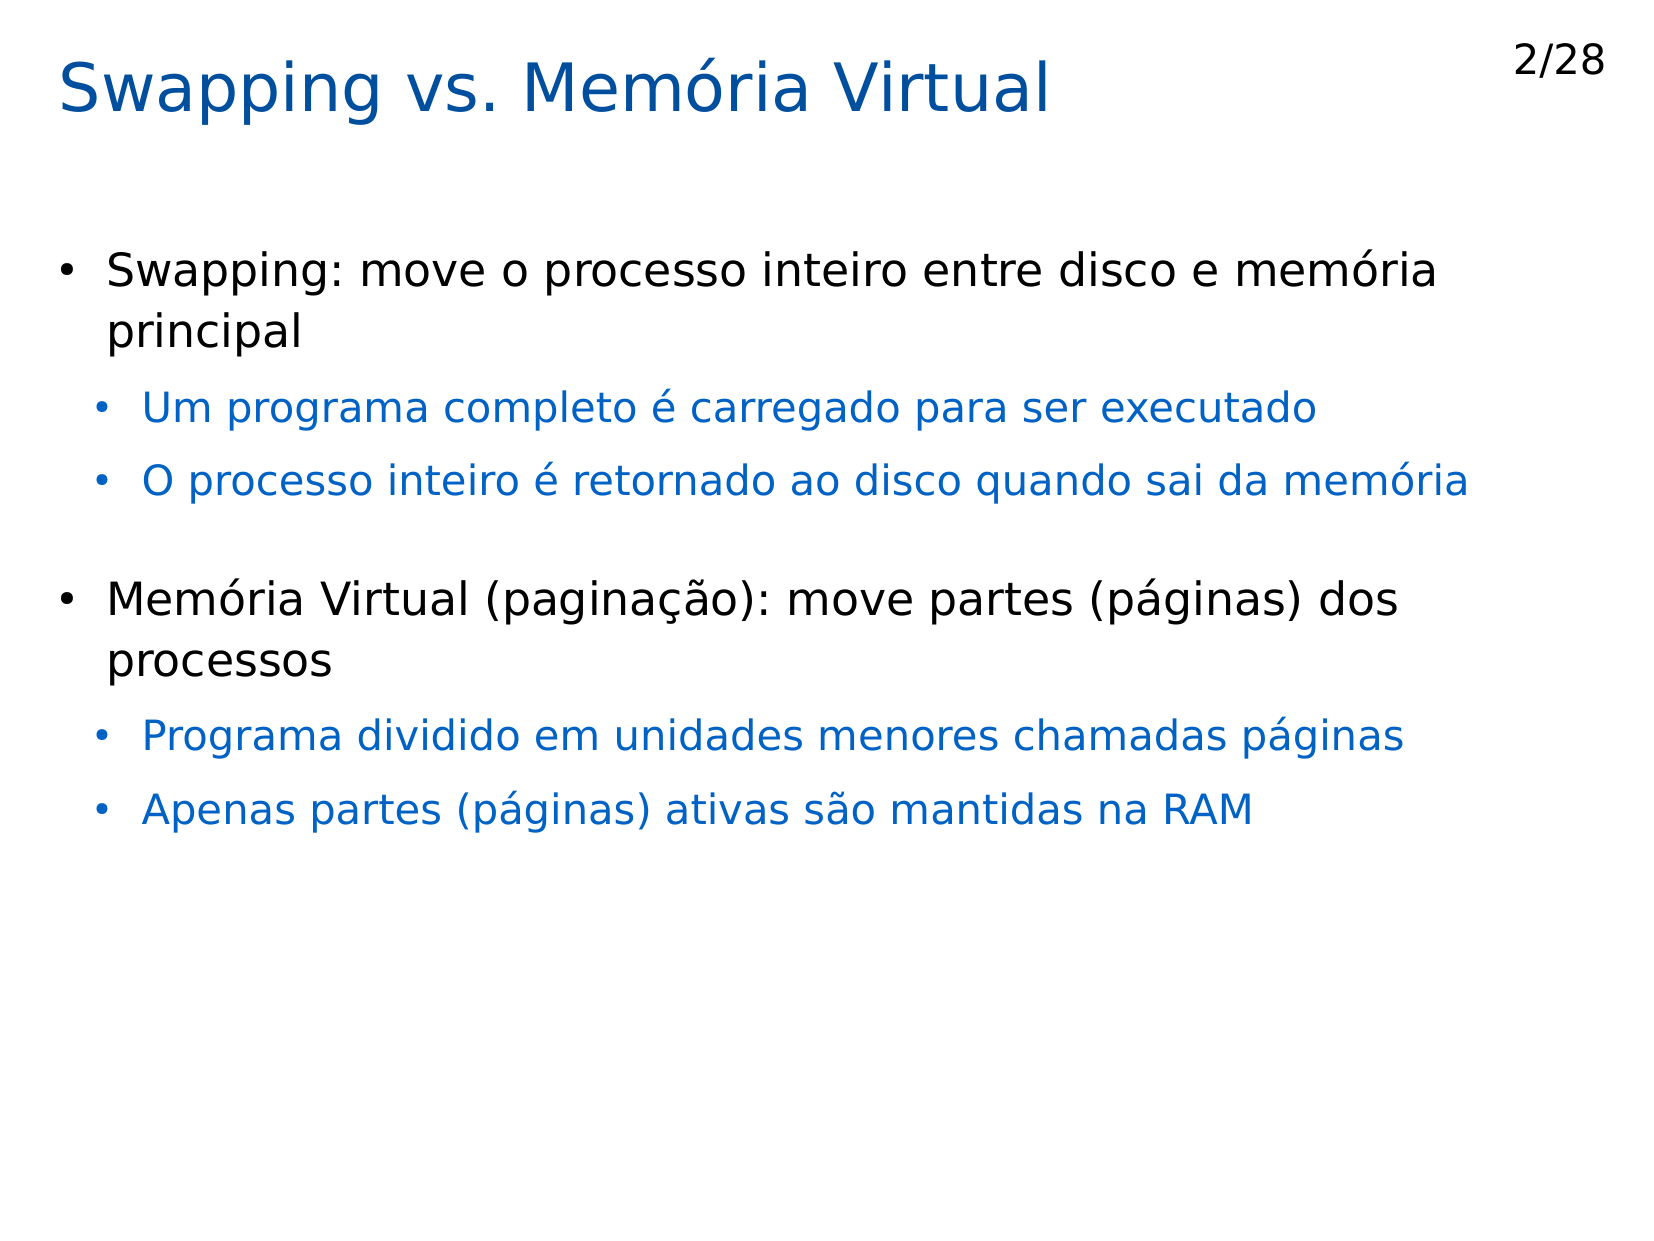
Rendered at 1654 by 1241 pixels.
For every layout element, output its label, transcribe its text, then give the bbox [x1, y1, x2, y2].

list Swapping: move o processo inteiro entre disco e memória principal Um programa completo é carregado para ser executado O processo inteiro é retornado ao disco quando sai da memória Memória Virtual (paginação): move partes (páginas) dos processos Programa dividido em unidades menores chamadas páginas Apenas partes (páginas) ativas são mantidas na RAM [59, 236, 1595, 1211]
title Swapping vs. Memória Virtual [59, 29, 1506, 148]
